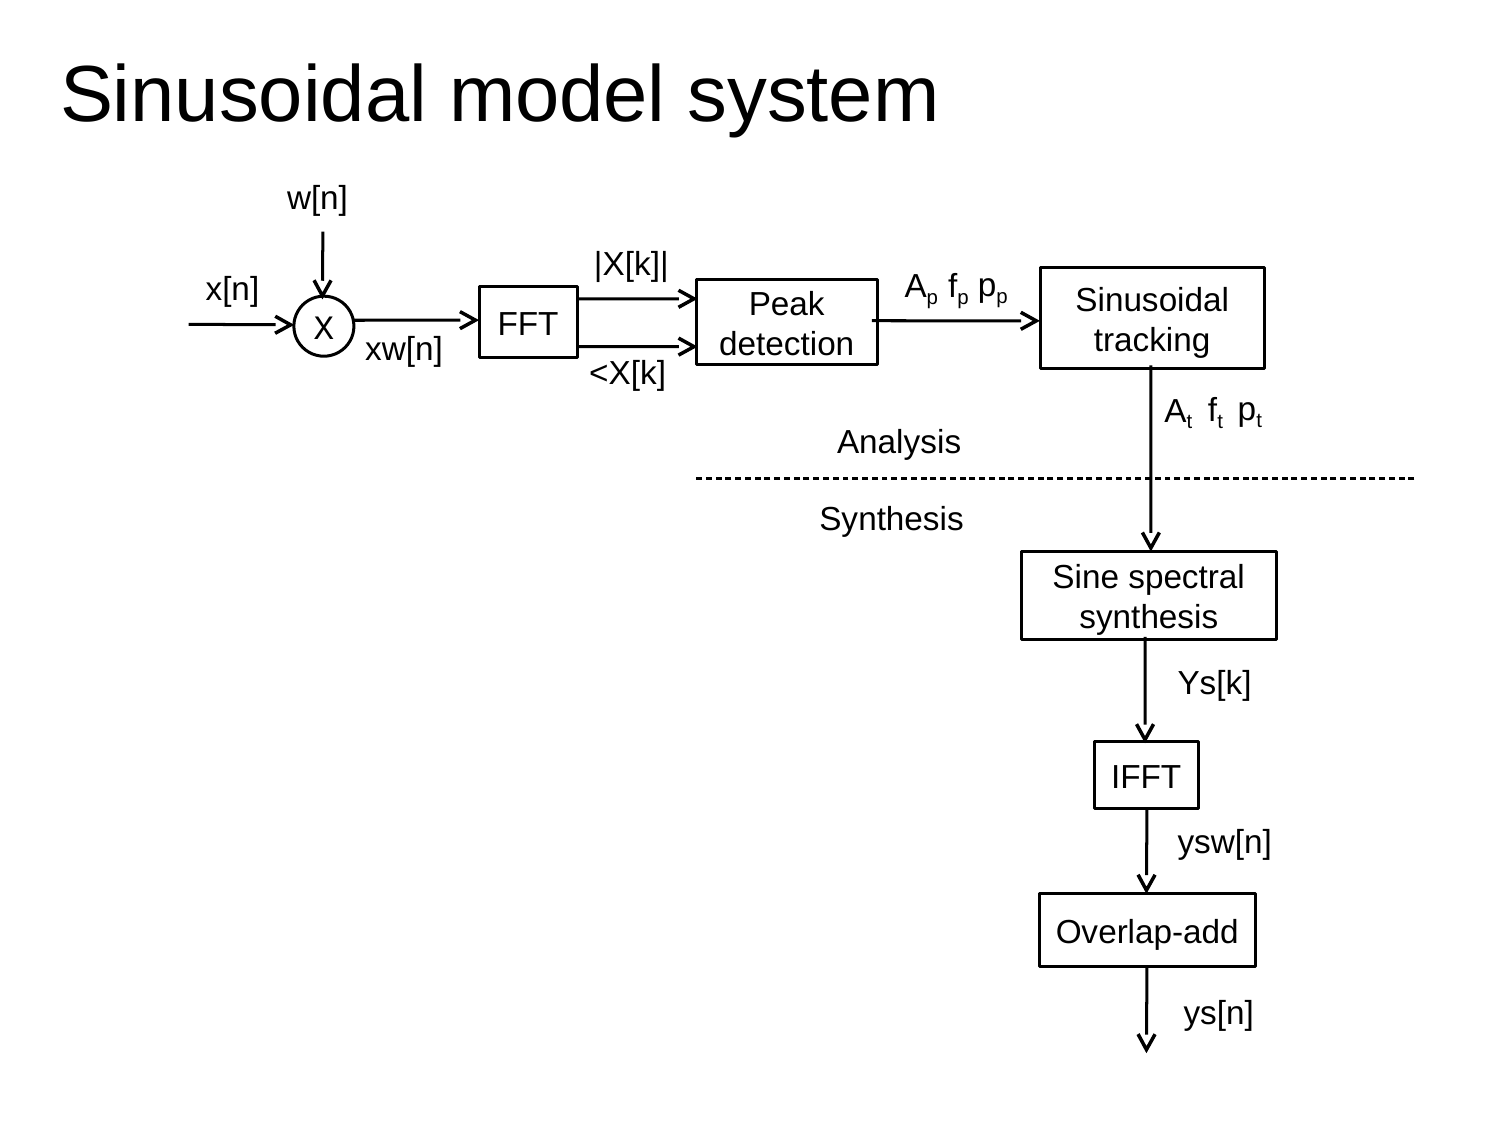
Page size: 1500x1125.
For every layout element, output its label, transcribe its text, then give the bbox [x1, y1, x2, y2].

text_box Synthesis [804, 493, 979, 546]
text_box FFT [479, 286, 578, 358]
text_box Overlap-add [1039, 893, 1256, 967]
text_box w[n] [272, 172, 363, 225]
title Sinusoidal model system [60, 0, 1410, 188]
text_box Ys[k] [1162, 657, 1267, 710]
text_box IFFT [1094, 741, 1199, 809]
text_box Sine spectral synthesis [1021, 551, 1277, 640]
text_box X [293, 296, 354, 357]
text_box Analysis [822, 416, 977, 469]
text_box <X[k] [574, 346, 682, 400]
text_box Peak detection [696, 279, 878, 365]
text_box |X[k]| [579, 238, 684, 291]
text_box ft [1193, 384, 1223, 441]
text_box x[n] [190, 262, 275, 316]
text_box xw[n] [350, 323, 458, 376]
text_box pt [1223, 383, 1277, 441]
text_box Sinusoidal tracking [1040, 267, 1265, 369]
text_box ys[n] [1168, 987, 1269, 1040]
text_box At [1149, 384, 1193, 441]
text_box pp [963, 259, 1023, 317]
text_box Ap [889, 260, 933, 317]
text_box fp [933, 260, 963, 317]
text_box ysw[n] [1162, 816, 1287, 869]
